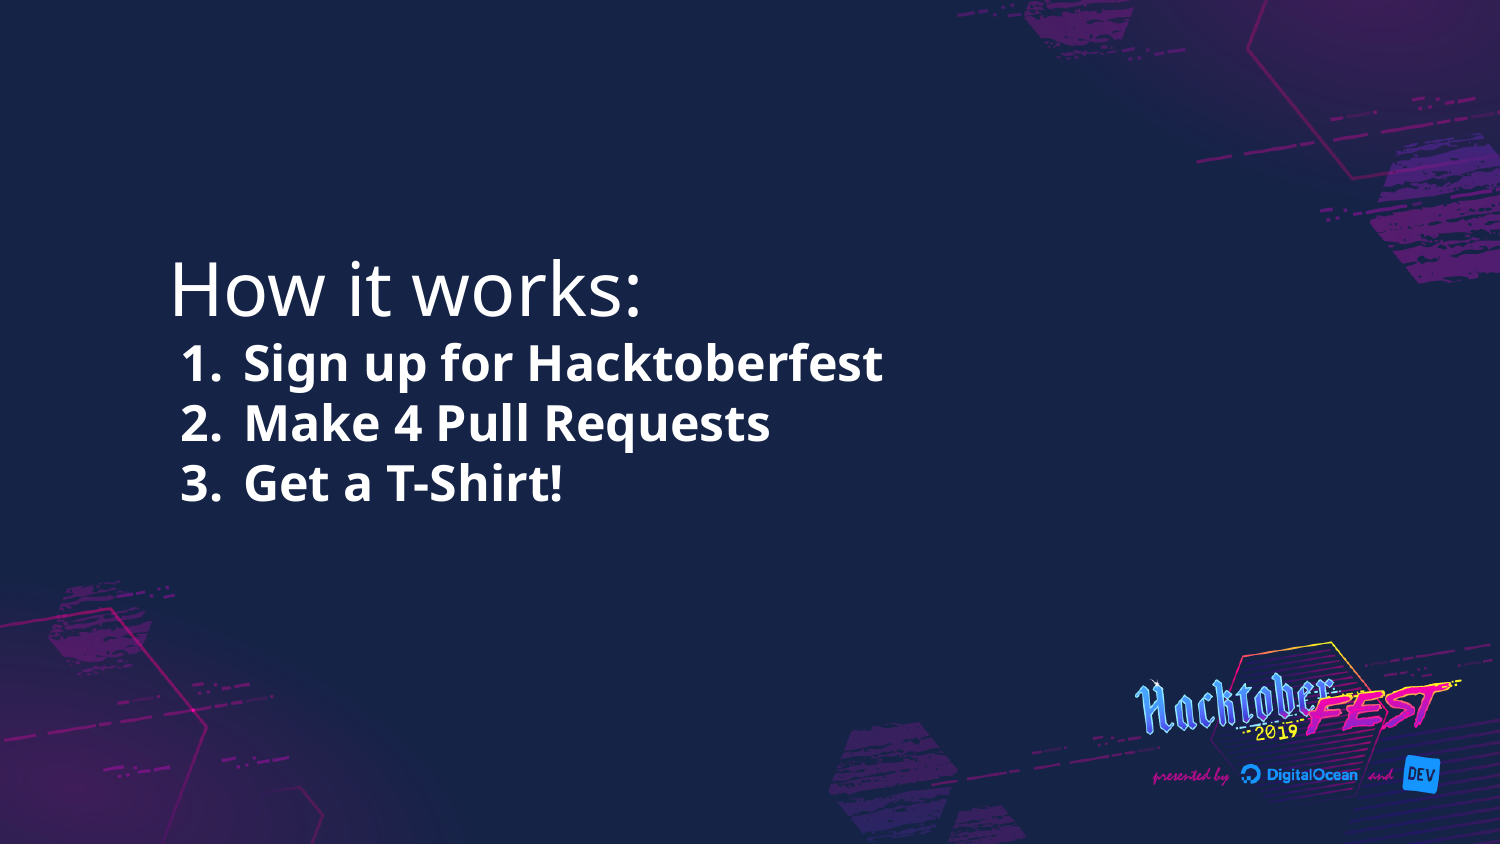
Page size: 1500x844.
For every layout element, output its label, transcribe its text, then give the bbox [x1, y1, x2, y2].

picture [0, 0, 1500, 844]
text_box How it works: Sign up for Hacktoberfest Make 4 Pull Requests Get a T-Shirt! [153, 194, 1332, 619]
